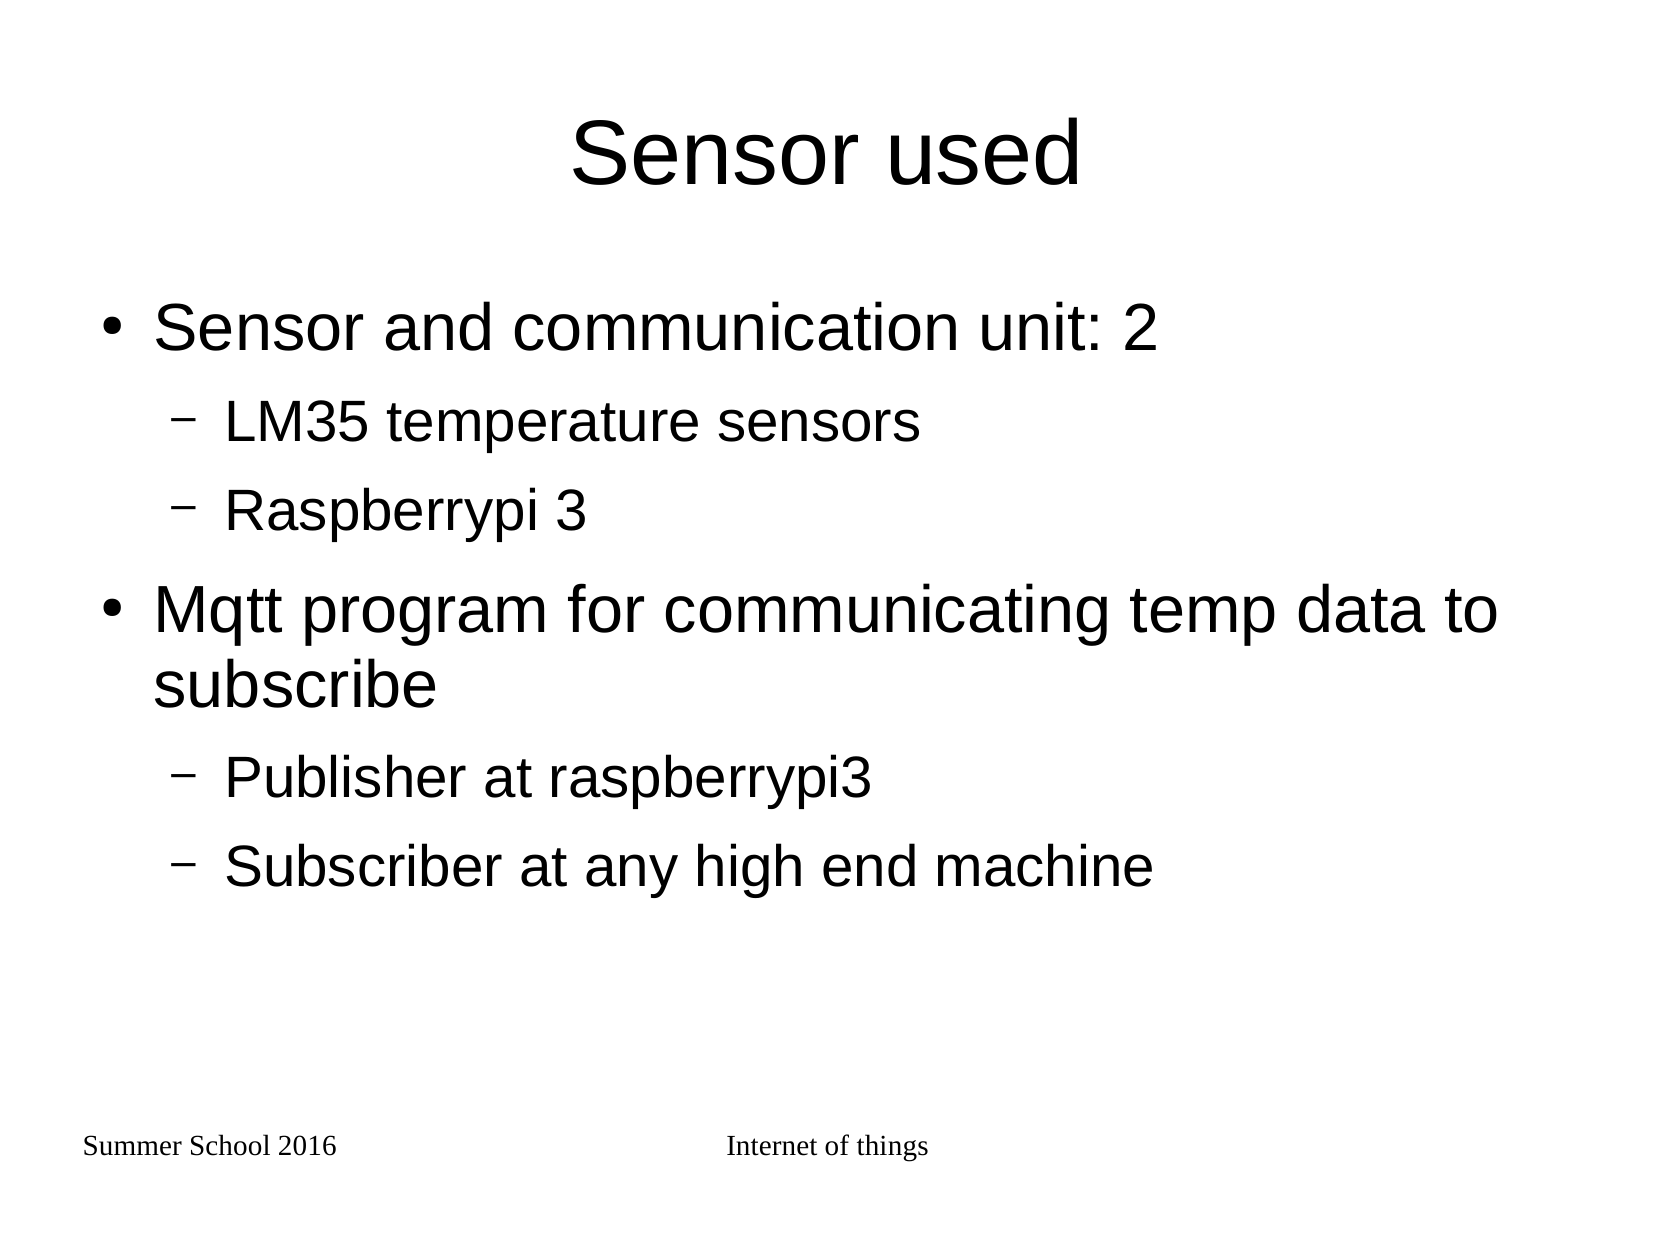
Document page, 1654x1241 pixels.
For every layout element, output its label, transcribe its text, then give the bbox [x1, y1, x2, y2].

title Sensor used [82, 49, 1571, 257]
list Sensor and communication unit: 2 LM35 temperature sensors Raspberrypi 3 Mqtt program for communicating temp data to subscribe Publisher at raspberrypi3 Subscriber at any high end machine [82, 290, 1571, 1010]
